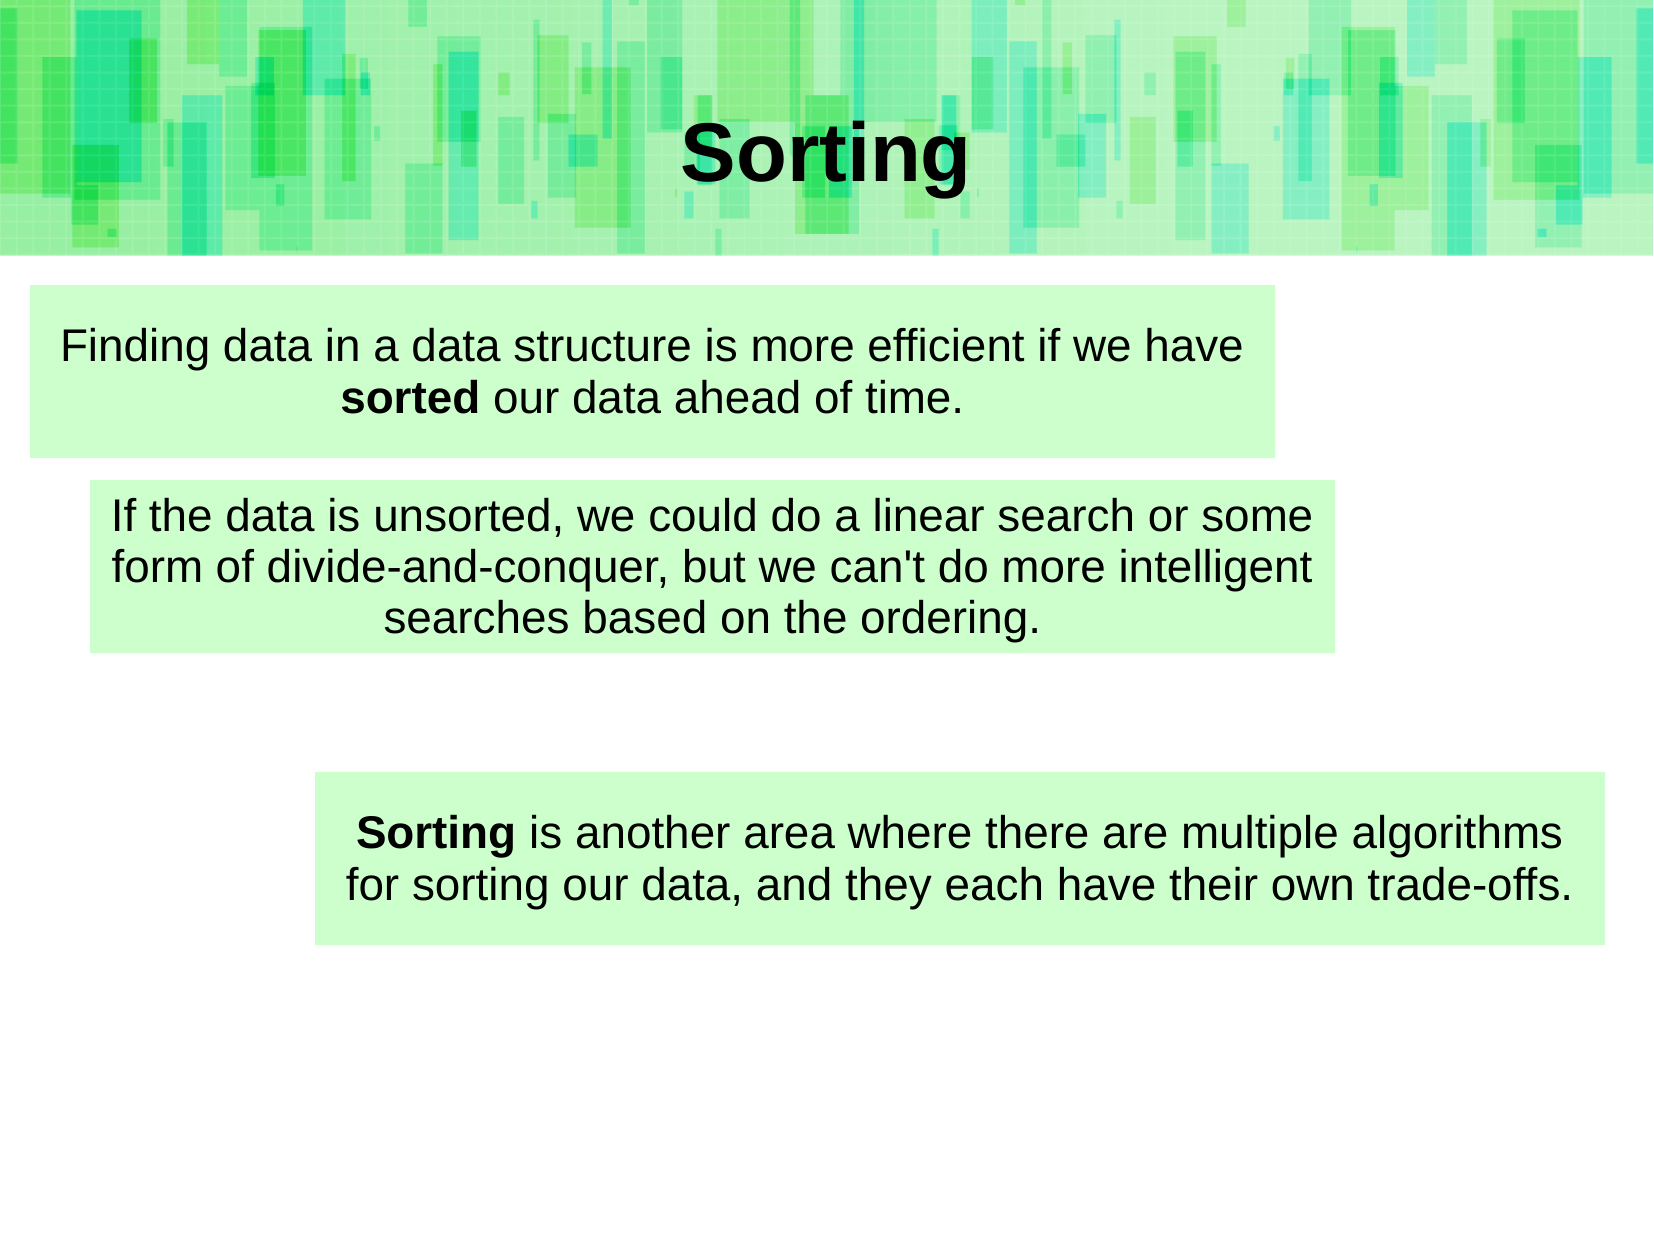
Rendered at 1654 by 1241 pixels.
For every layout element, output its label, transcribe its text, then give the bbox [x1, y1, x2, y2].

text_box If the data is unsorted, we could do a linear search or some form of divide-and-conquer, but we can't do more intelligent searches based on the ordering. [90, 480, 1336, 654]
title Sorting [82, 49, 1571, 257]
text_box Finding data in a data structure is more efficient if we have sorted our data ahead of time. [30, 285, 1276, 459]
text_box Sorting is another area where there are multiple algorithms for sorting our data, and they each have their own trade-offs. [315, 771, 1606, 946]
picture [0, 0, 1654, 1241]
